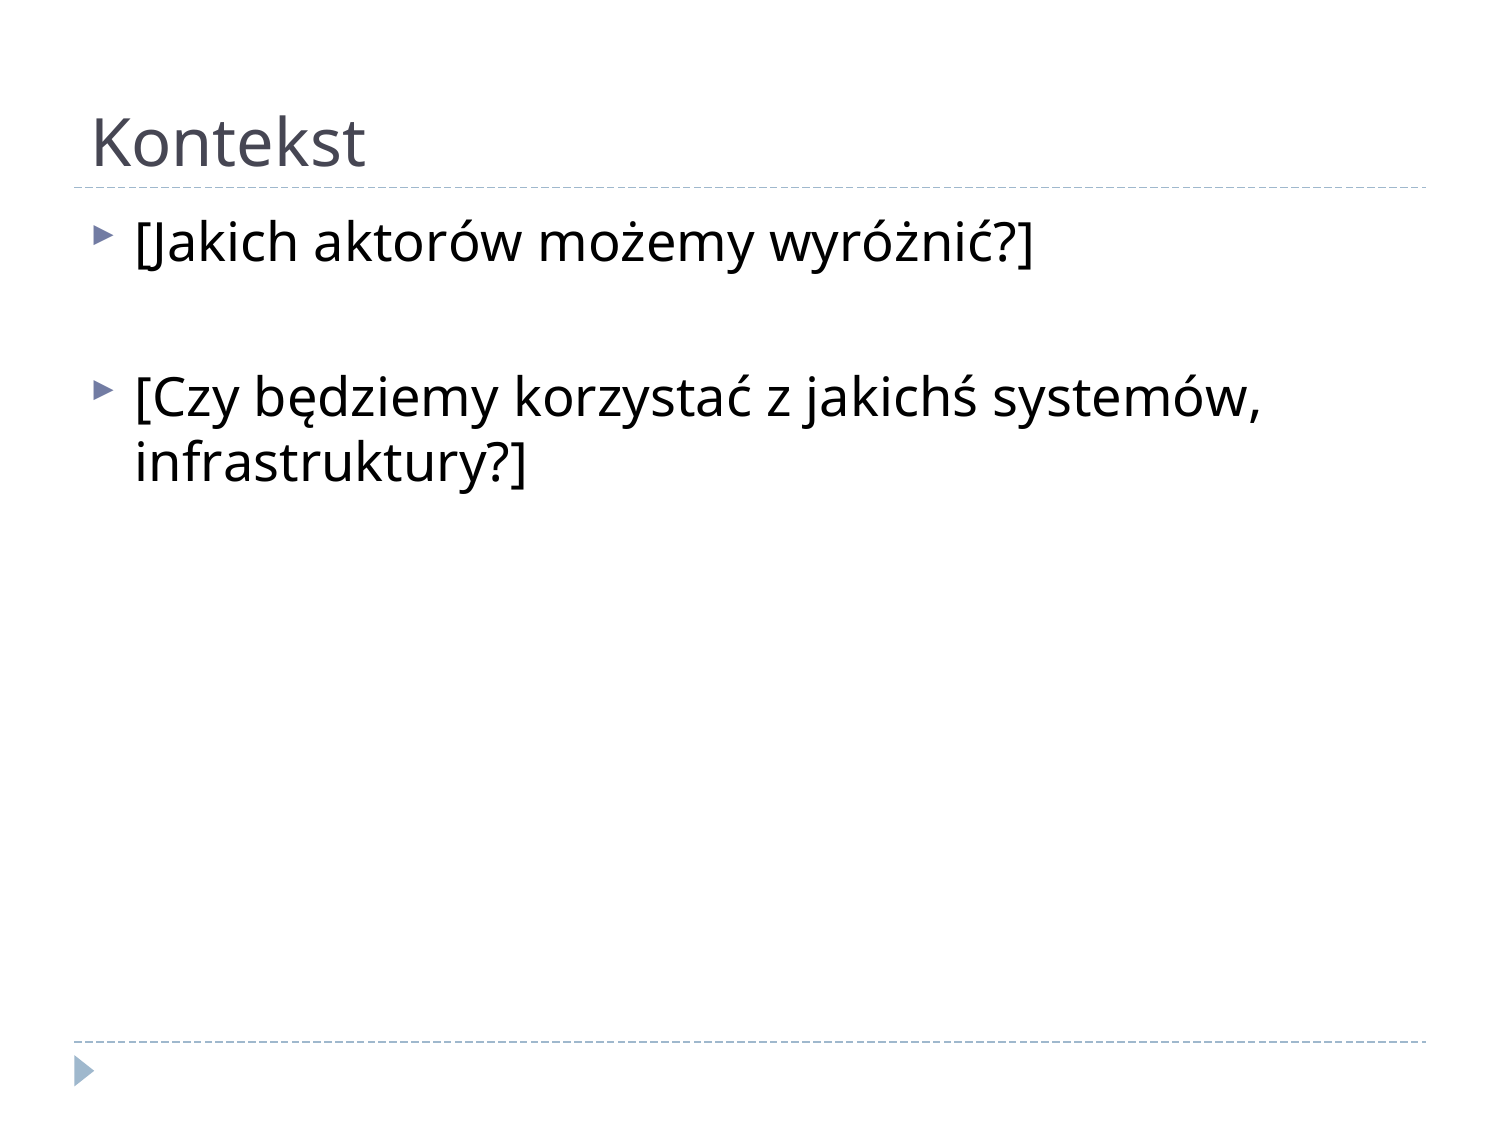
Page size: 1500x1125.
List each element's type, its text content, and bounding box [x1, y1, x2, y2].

title Kontekst [75, 24, 1426, 188]
list [Jakich aktorów możemy wyróżnić?] [Czy będziemy korzystać z jakichś systemów, infrastruktury?] [75, 200, 1426, 1010]
